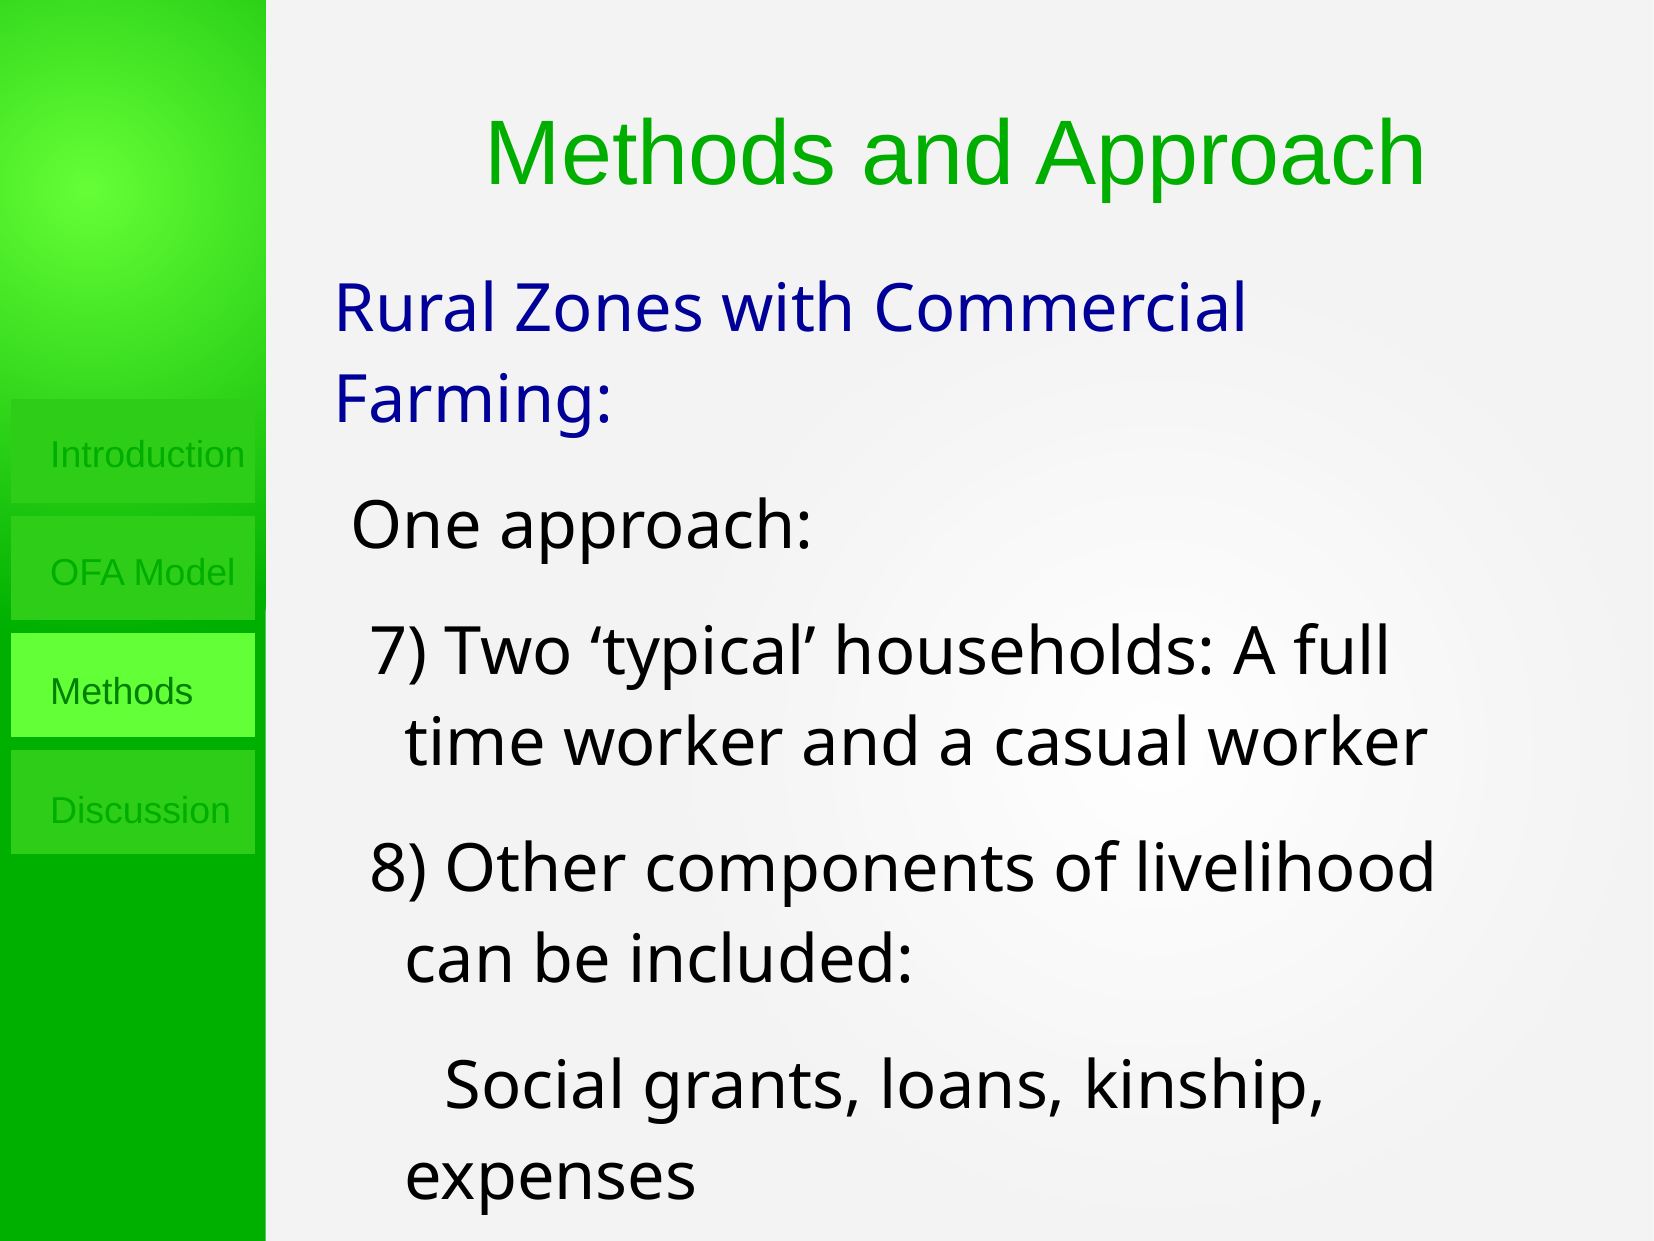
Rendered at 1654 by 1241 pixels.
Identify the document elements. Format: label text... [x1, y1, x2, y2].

title Methods and Approach [389, 49, 1524, 257]
text_box OFA Model [35, 544, 252, 602]
text_box Discussion [35, 781, 292, 839]
text_box Methods [35, 663, 265, 720]
text_box Introduction [35, 425, 318, 483]
text_box Rural Zones with Commercial Farming: One approach: Two ‘typical’ households: A full time worker and a casual worker Other components of livelihood can be included: Social grants, loans, kinship, expenses [318, 252, 1501, 1110]
